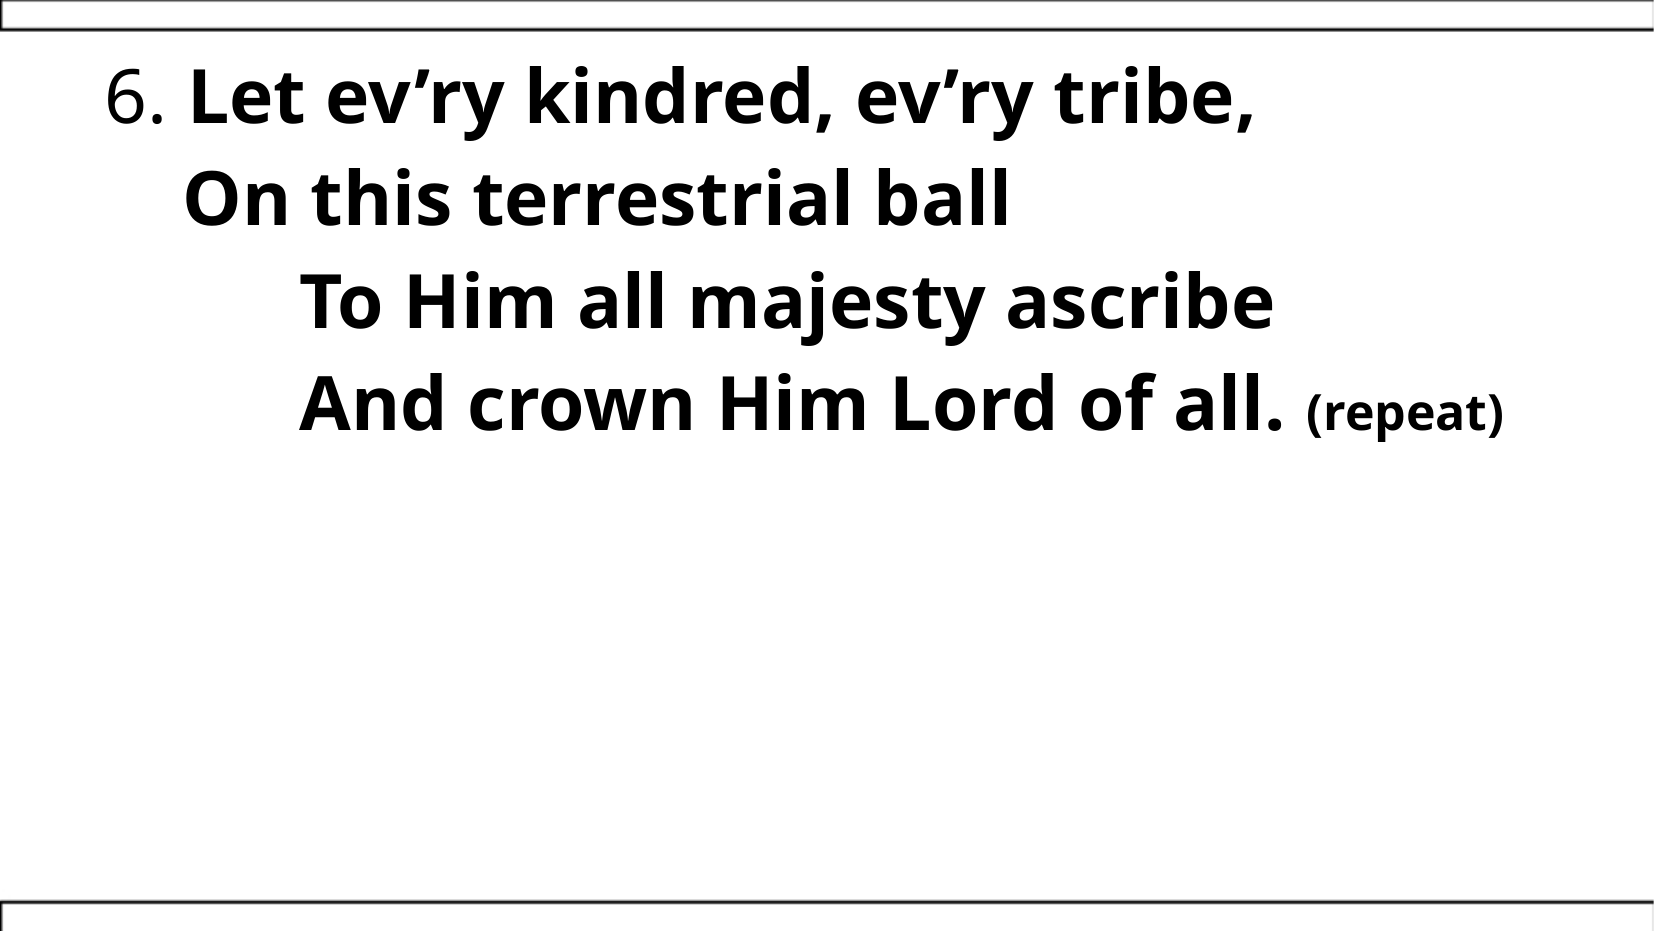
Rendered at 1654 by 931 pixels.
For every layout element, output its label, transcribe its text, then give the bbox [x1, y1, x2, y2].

picture [0, 0, 1654, 931]
text_box 6. Let ev’ry kindred, ev’ry tribe, On this terrestrial ball To Him all majesty ascribe And crown Him Lord of all. (repeat) [90, 35, 1621, 451]
